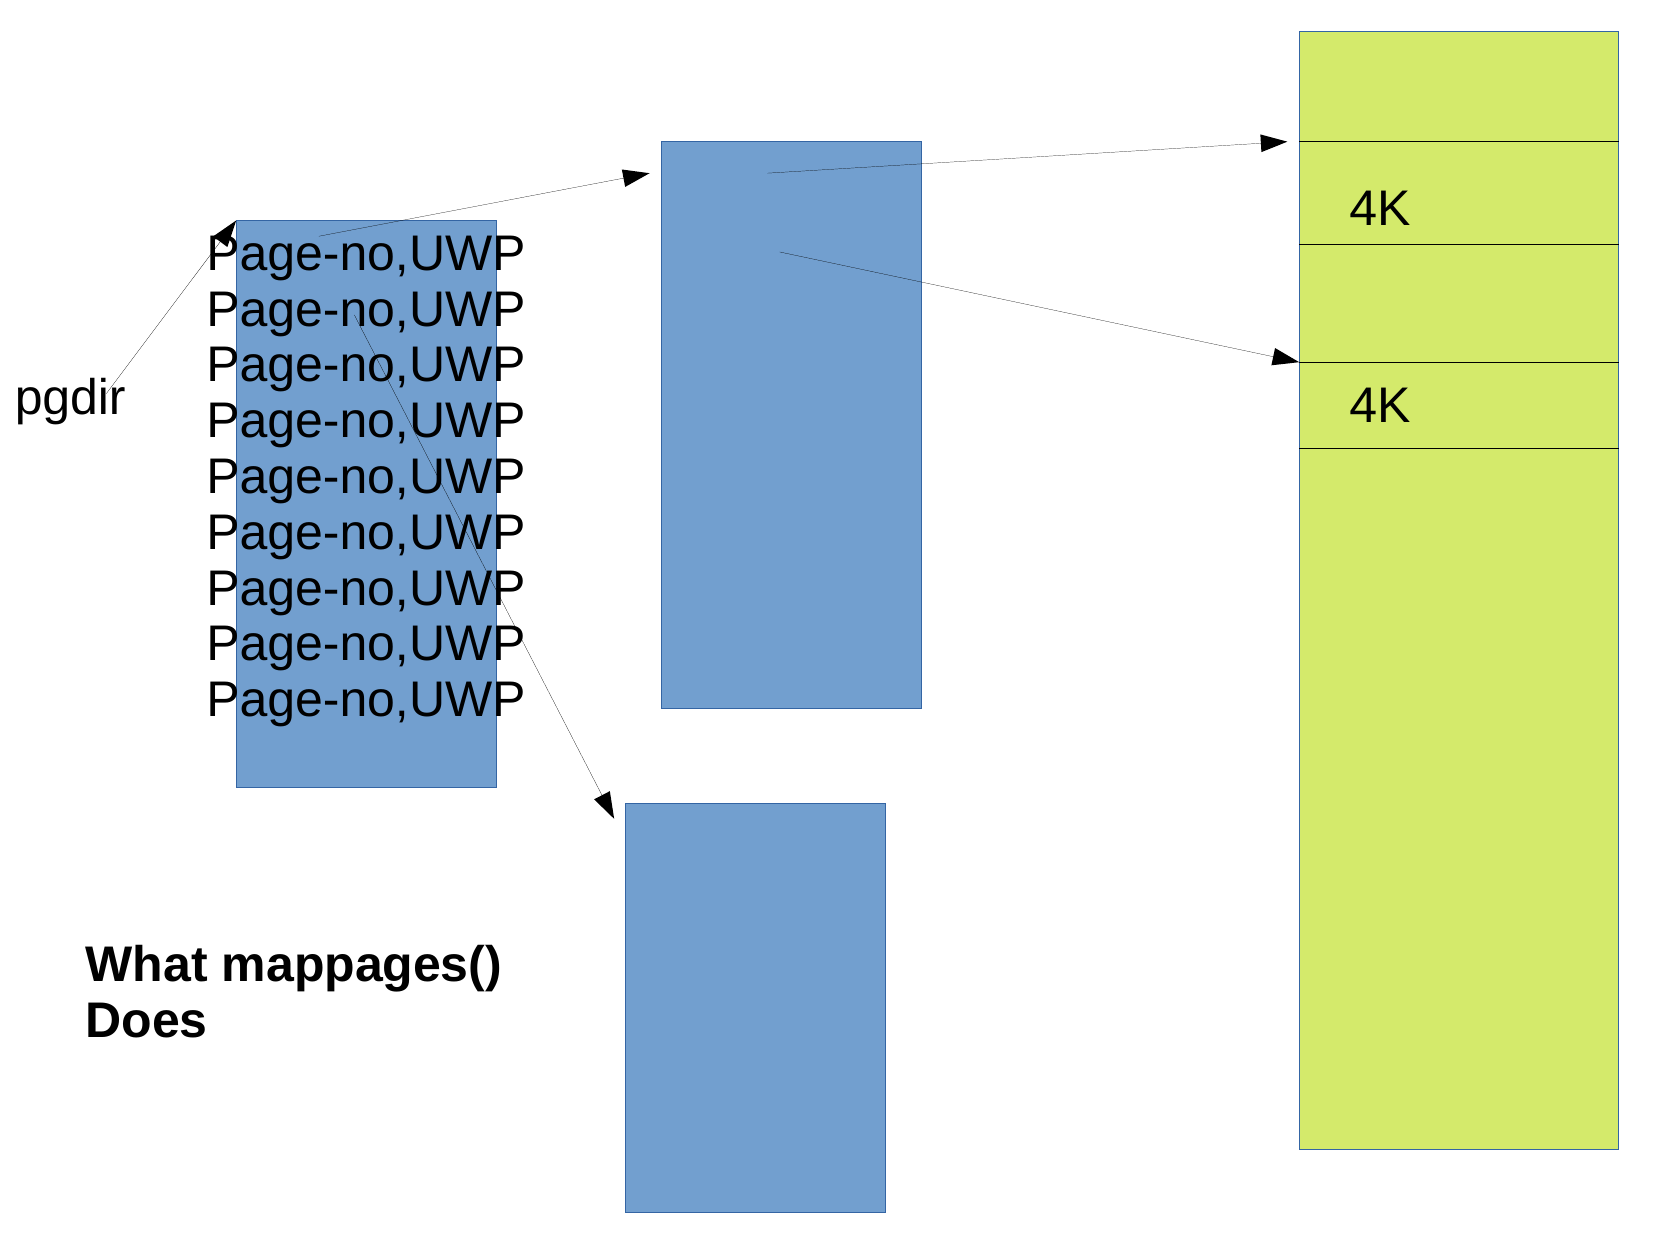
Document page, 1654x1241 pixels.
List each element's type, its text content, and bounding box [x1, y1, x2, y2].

text_box [661, 141, 922, 709]
text_box pgdir [0, 362, 166, 438]
text_box [625, 803, 886, 1213]
text_box [1299, 449, 1619, 1150]
text_box Page-no,UWP Page-no,UWP Page-no,UWP Page-no,UWP Page-no,UWP Page-no,UWP Page-no,UWP Page-no,UWP Page-no,UWP [236, 220, 497, 788]
text_box [1299, 363, 1619, 448]
text_box [1299, 142, 1619, 244]
text_box What mappages() Does [70, 929, 686, 1061]
text_box 4K [1334, 173, 1571, 249]
text_box [1299, 245, 1619, 362]
text_box [1299, 31, 1619, 141]
text_box 4K [1334, 370, 1571, 446]
